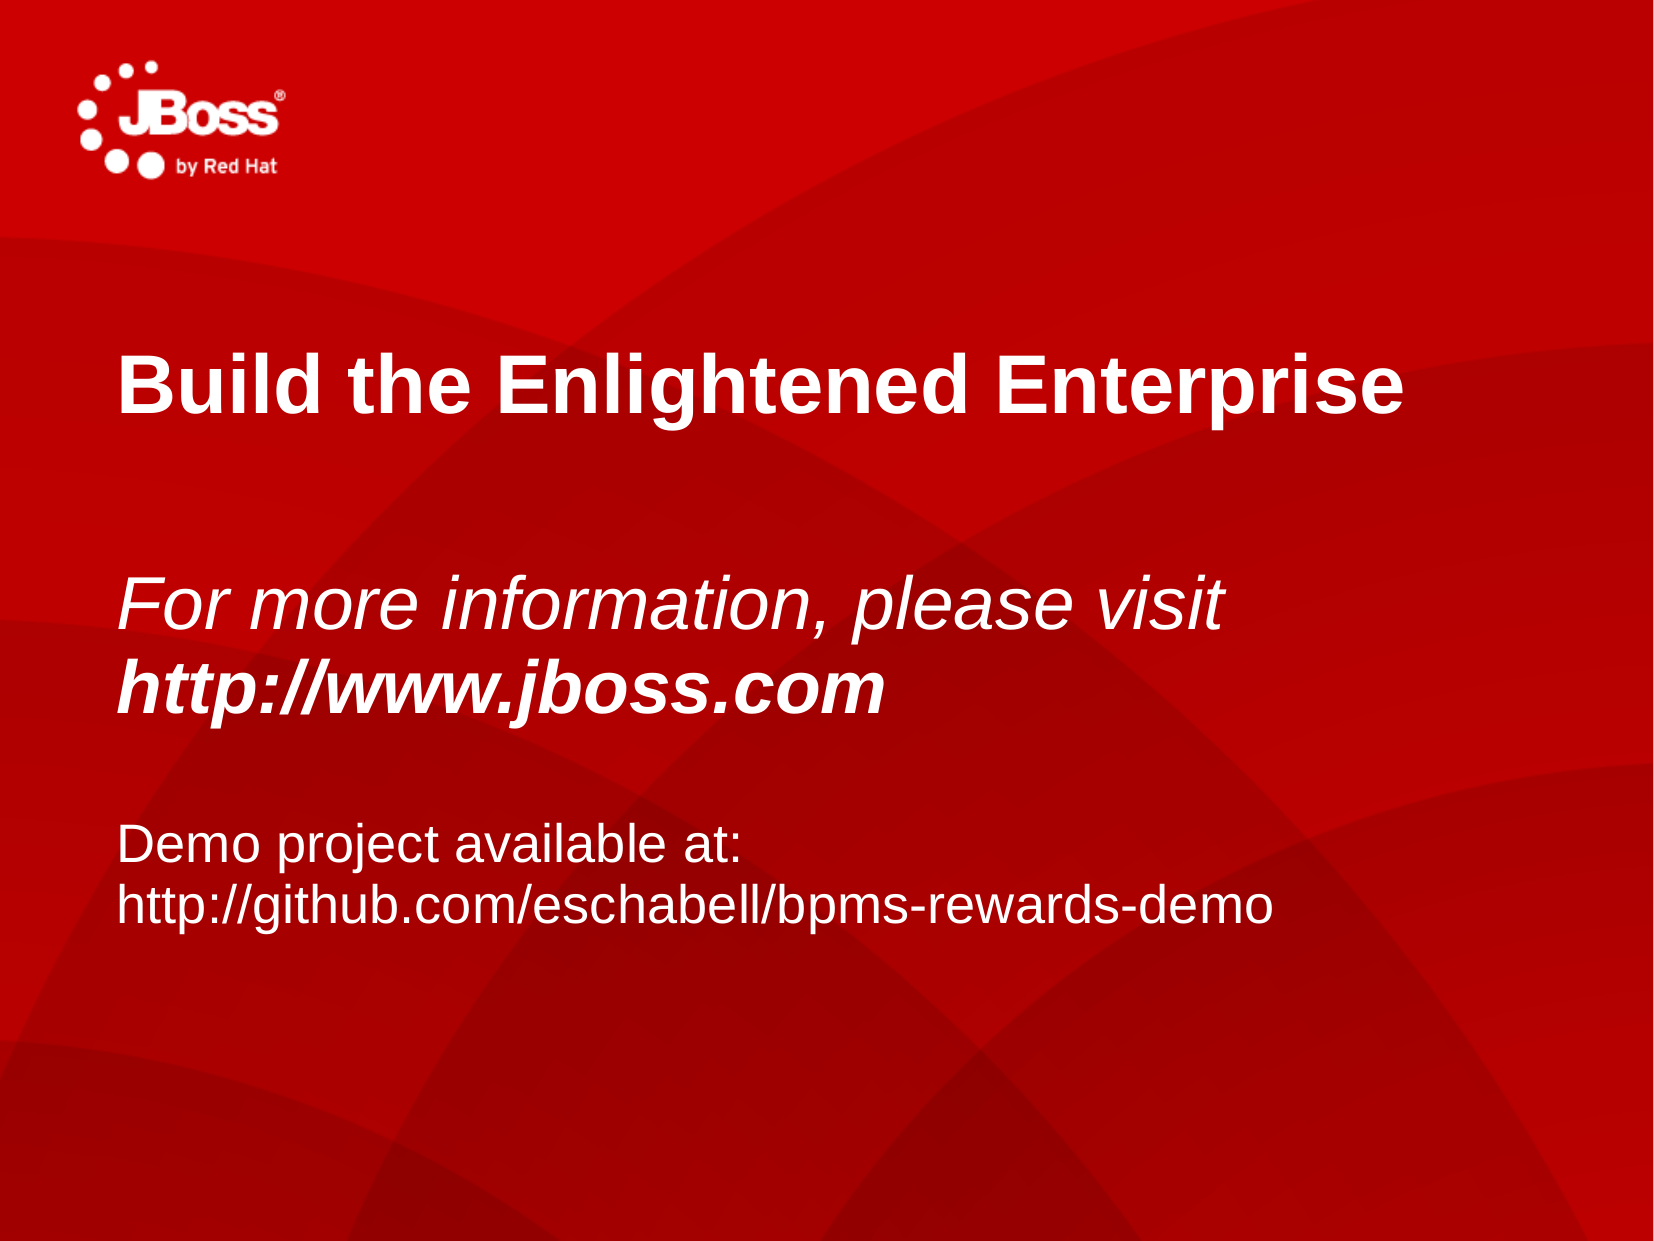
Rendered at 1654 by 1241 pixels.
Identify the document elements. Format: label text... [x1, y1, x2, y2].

text_box Build the Enlightened Enterprise For more information, please visit http://www.jboss.com Demo project available at: http://github.com/eschabell/bpms-rewards-demo [101, 238, 1552, 1038]
picture [0, 0, 1654, 1241]
